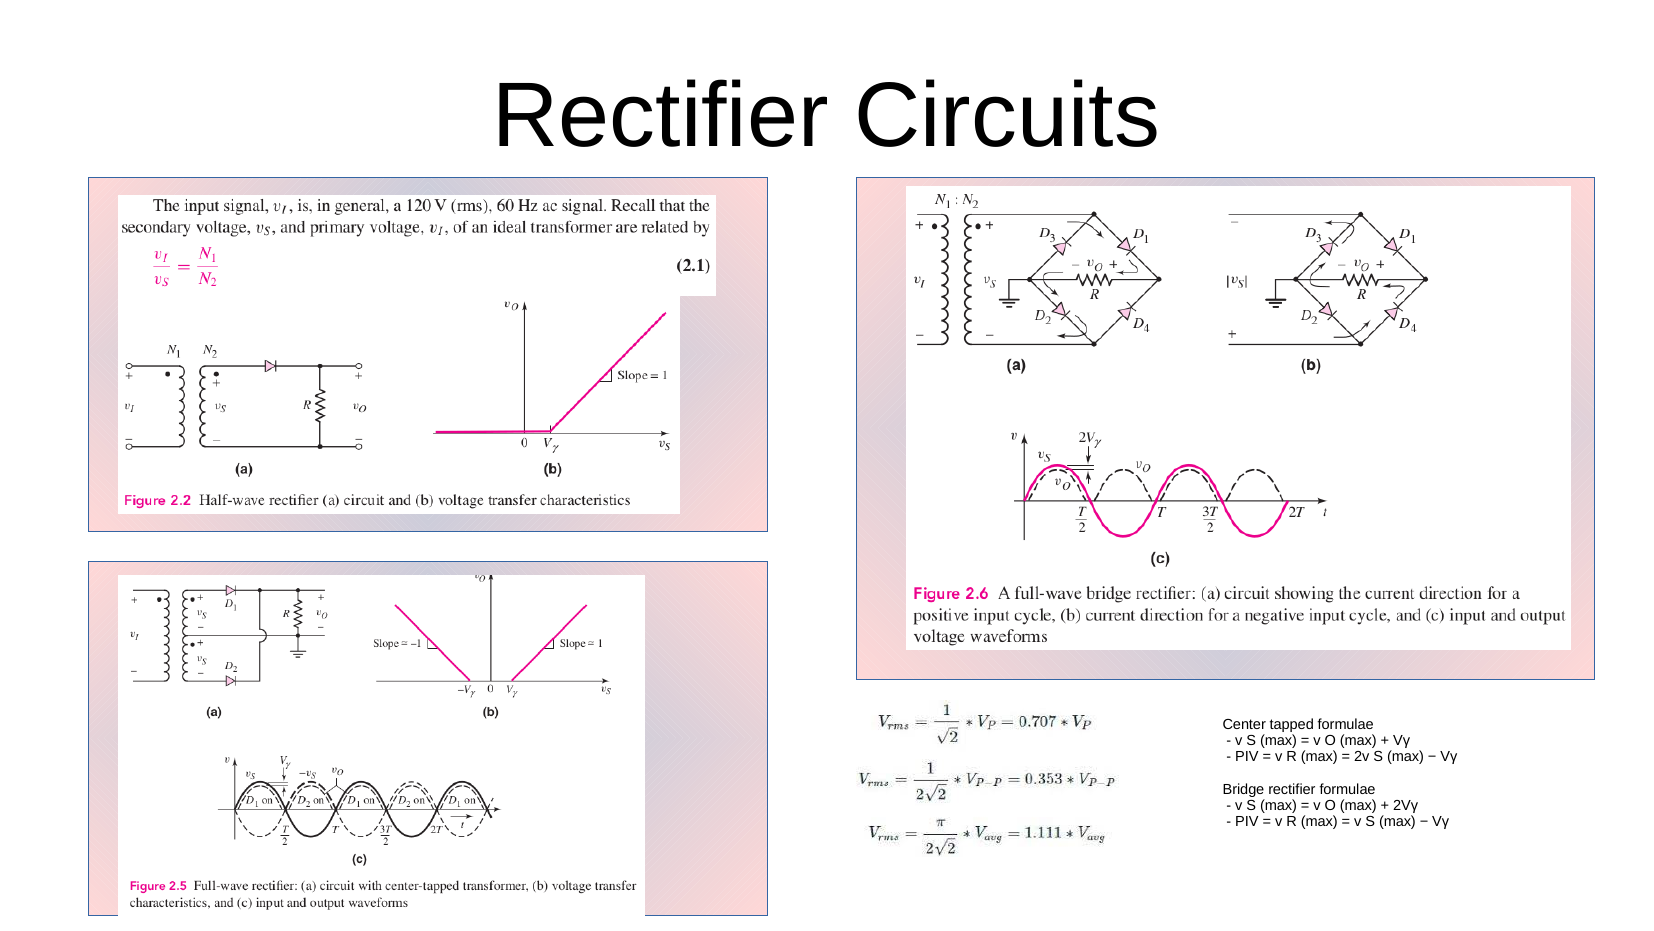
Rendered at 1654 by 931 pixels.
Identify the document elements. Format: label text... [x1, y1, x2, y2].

picture [118, 195, 716, 514]
picture [906, 186, 1571, 650]
title Rectifier Circuits [82, 37, 1571, 193]
text_box Center tapped formulae - v S (max) = v O (max) + Vγ - PIV = v R (max) = 2v S (max) − Vγ Bridge rectifier formulae - v S (max) = v O (max) + 2Vγ - PIV = v R (max) = v S (max) − Vγ [1207, 708, 1595, 916]
text_box [856, 177, 1595, 680]
picture [118, 575, 645, 916]
text_box [88, 193, 768, 532]
picture [856, 700, 1123, 857]
text_box [88, 561, 768, 916]
